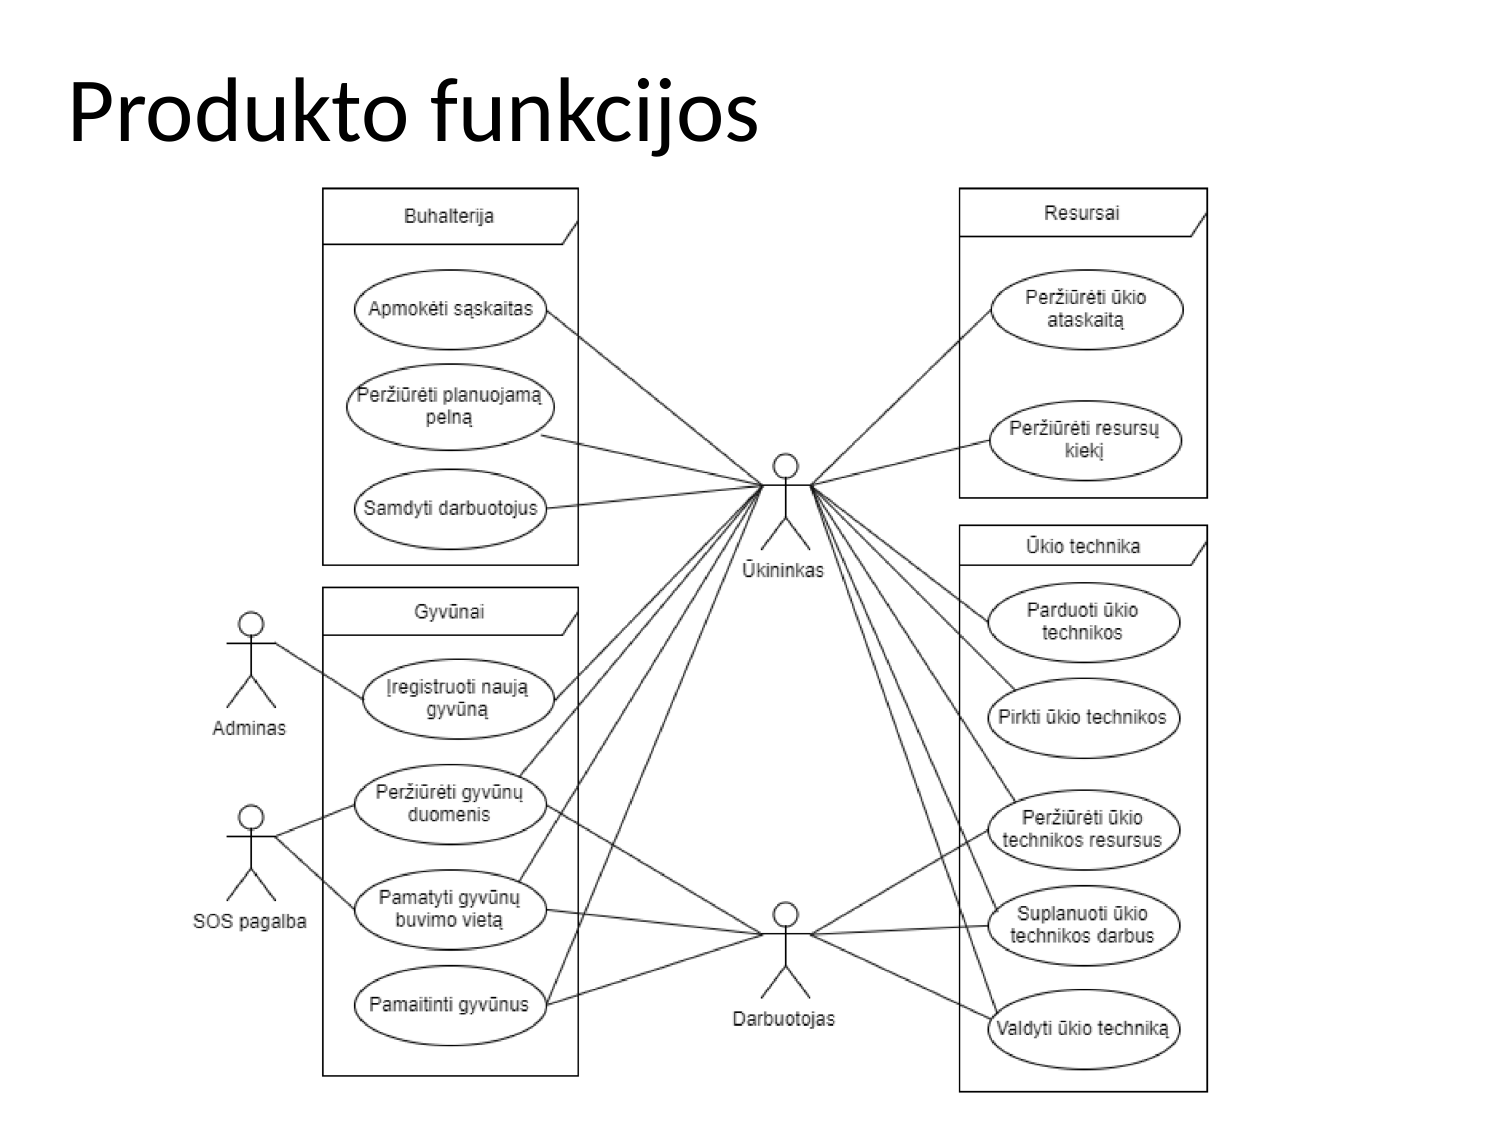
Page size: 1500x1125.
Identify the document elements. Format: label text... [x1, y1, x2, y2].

picture [135, 160, 1309, 1114]
title Produkto funkcijos [53, 42, 1107, 159]
